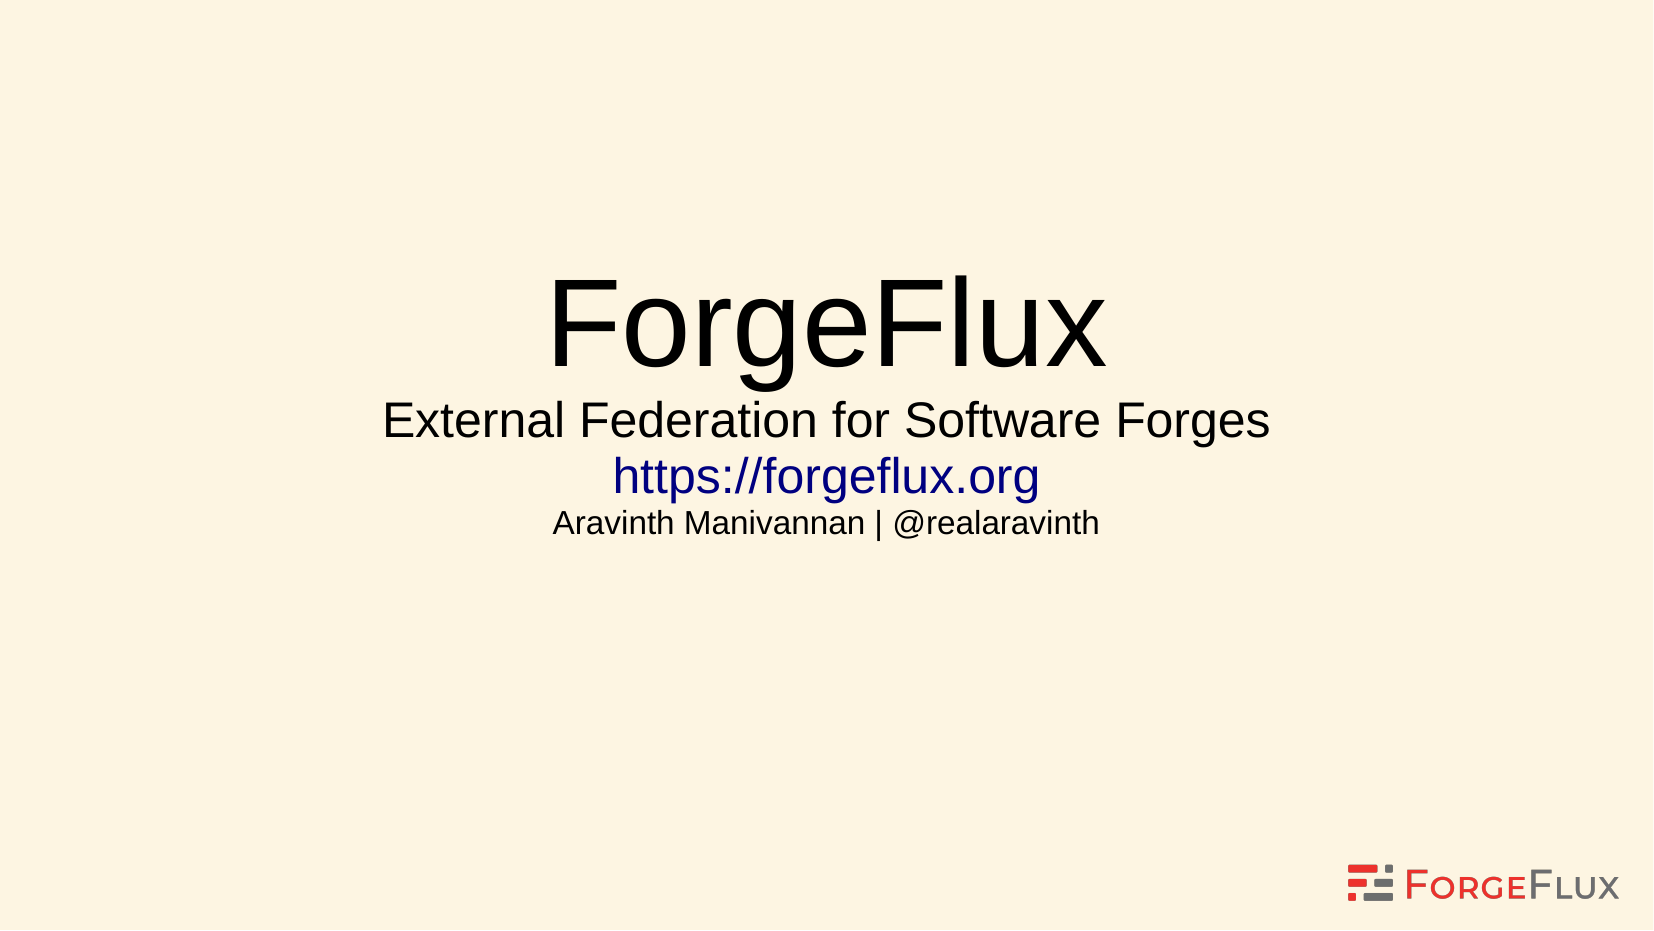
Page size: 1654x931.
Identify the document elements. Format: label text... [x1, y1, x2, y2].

picture [1317, 824, 1651, 931]
subtitle ForgeFlux External Federation for Software Forges https://forgeflux.org Aravinth Manivannan | @realaravinth [82, 37, 1571, 757]
